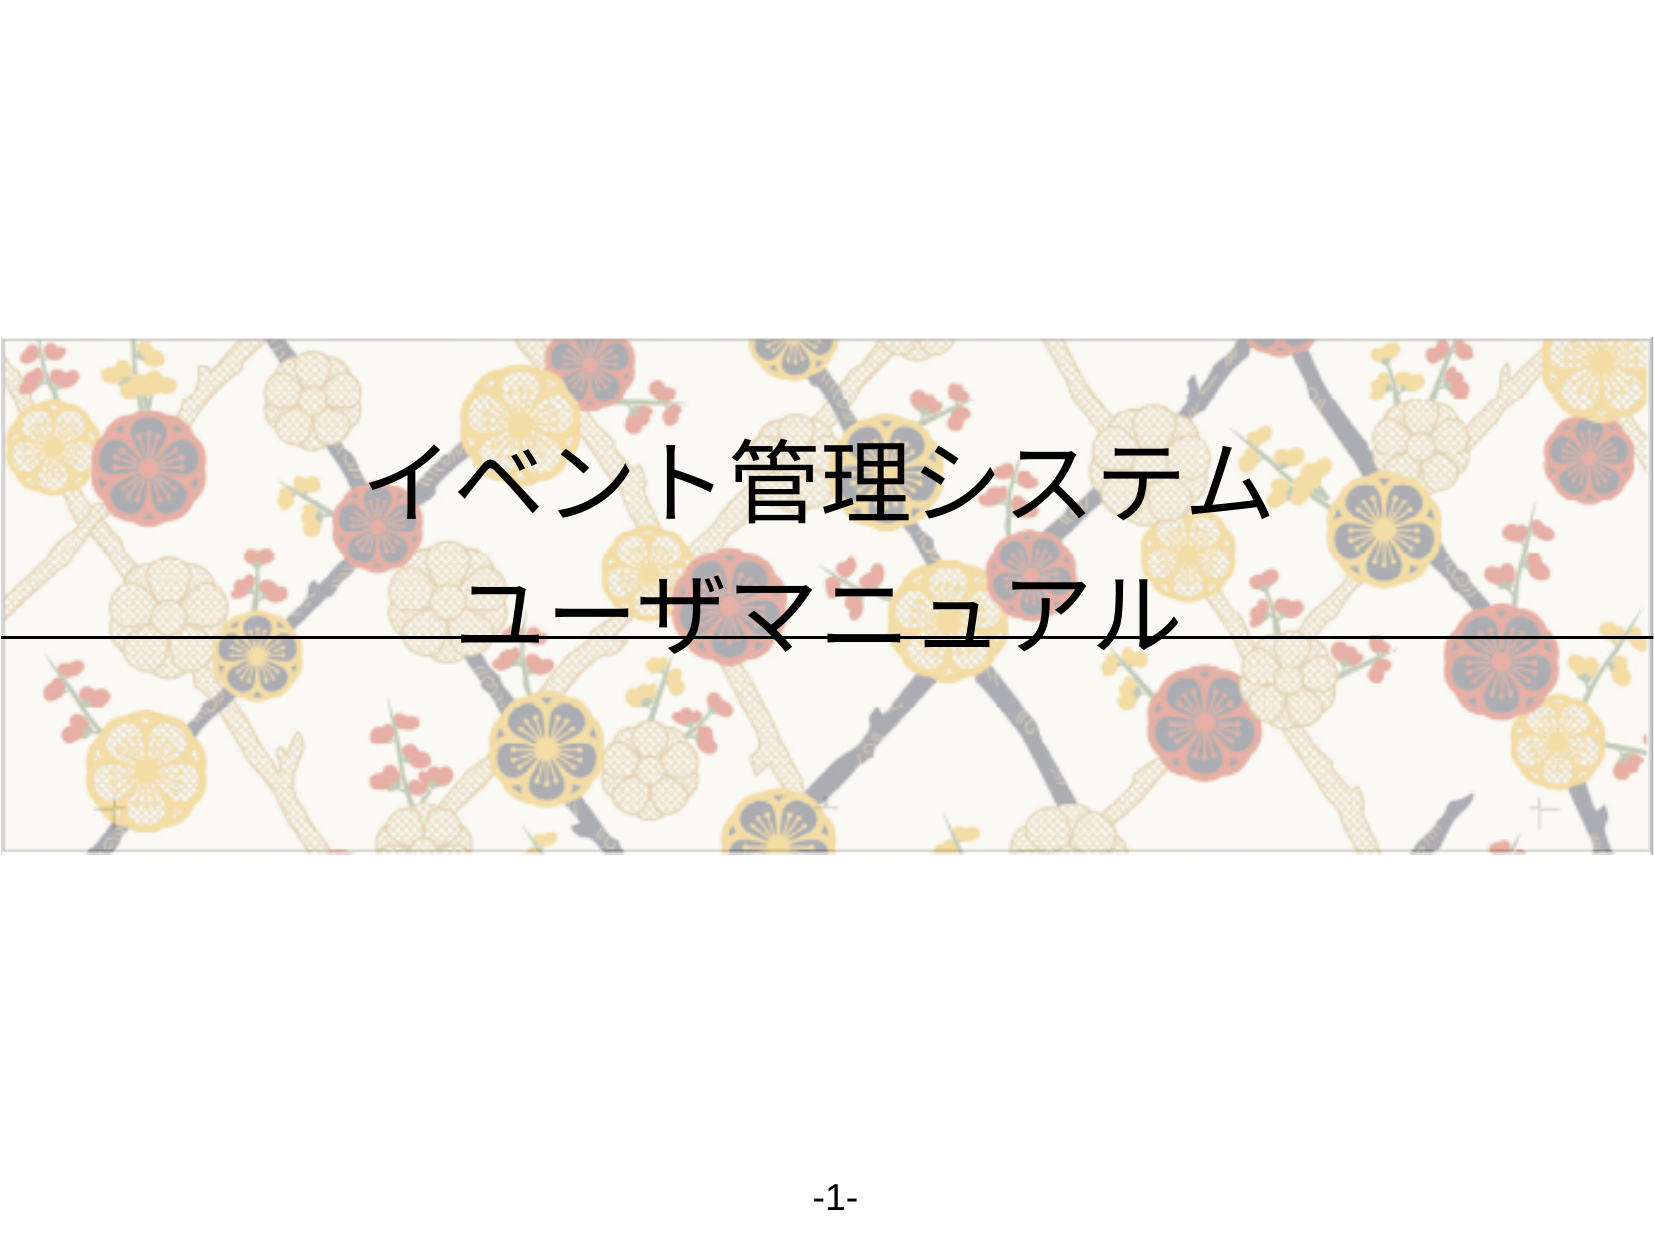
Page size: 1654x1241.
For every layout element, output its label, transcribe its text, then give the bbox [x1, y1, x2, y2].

picture [1, 639, 1654, 855]
picture [1, 337, 1654, 636]
text_box イベント管理システム ユーザマニュアル [287, 443, 1351, 642]
text_box -1- [0, 1169, 1654, 1227]
